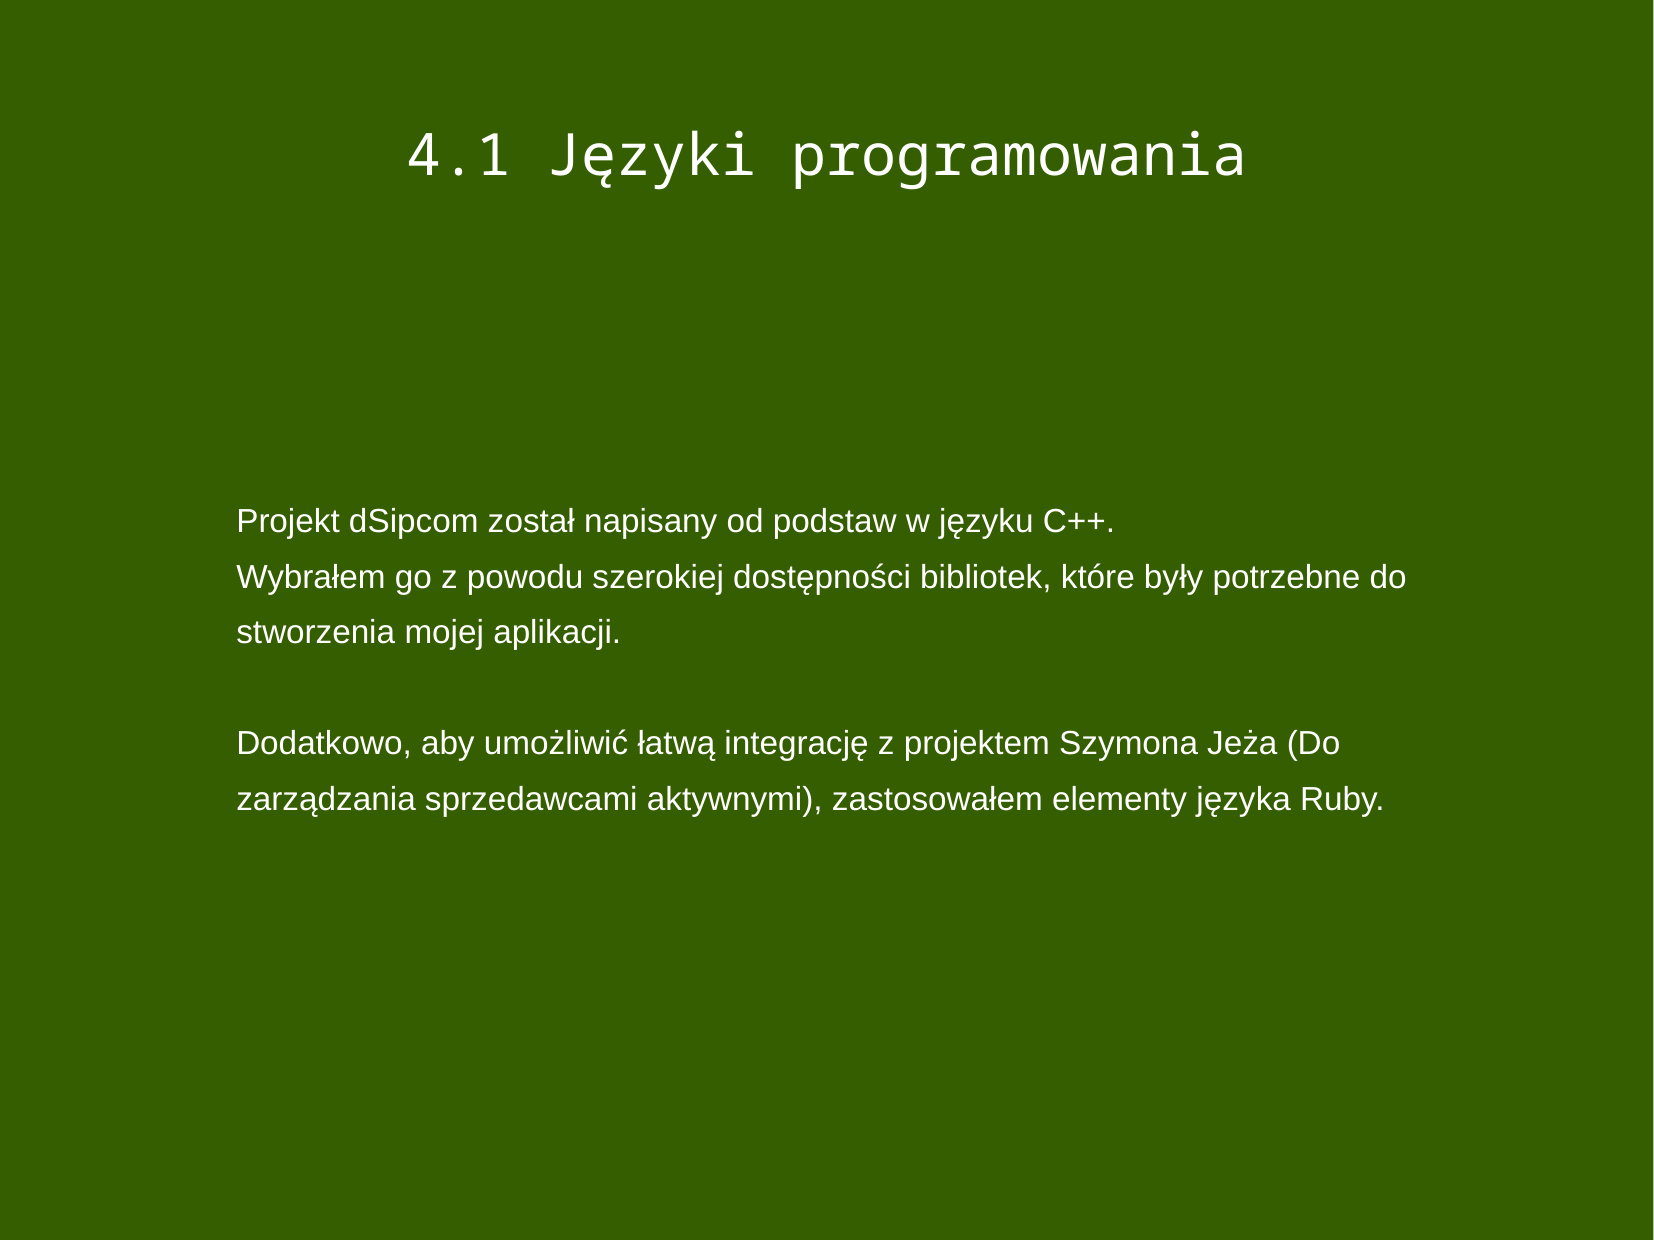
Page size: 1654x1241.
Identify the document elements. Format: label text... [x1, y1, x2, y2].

title Projekt dSipcom został napisany od podstaw w języku C++. Wybrałem go z powodu szerokiej dostępności bibliotek, które były potrzebne do stworzenia mojej aplikacji. Dodatkowo, aby umożliwić łatwą integrację z projektem Szymona Jeża (Do zarządzania sprzedawcami aktywnymi), zastosowałem elementy języka Ruby. [236, 282, 1418, 945]
title 4.1 Języki programowania [82, 56, 1571, 250]
